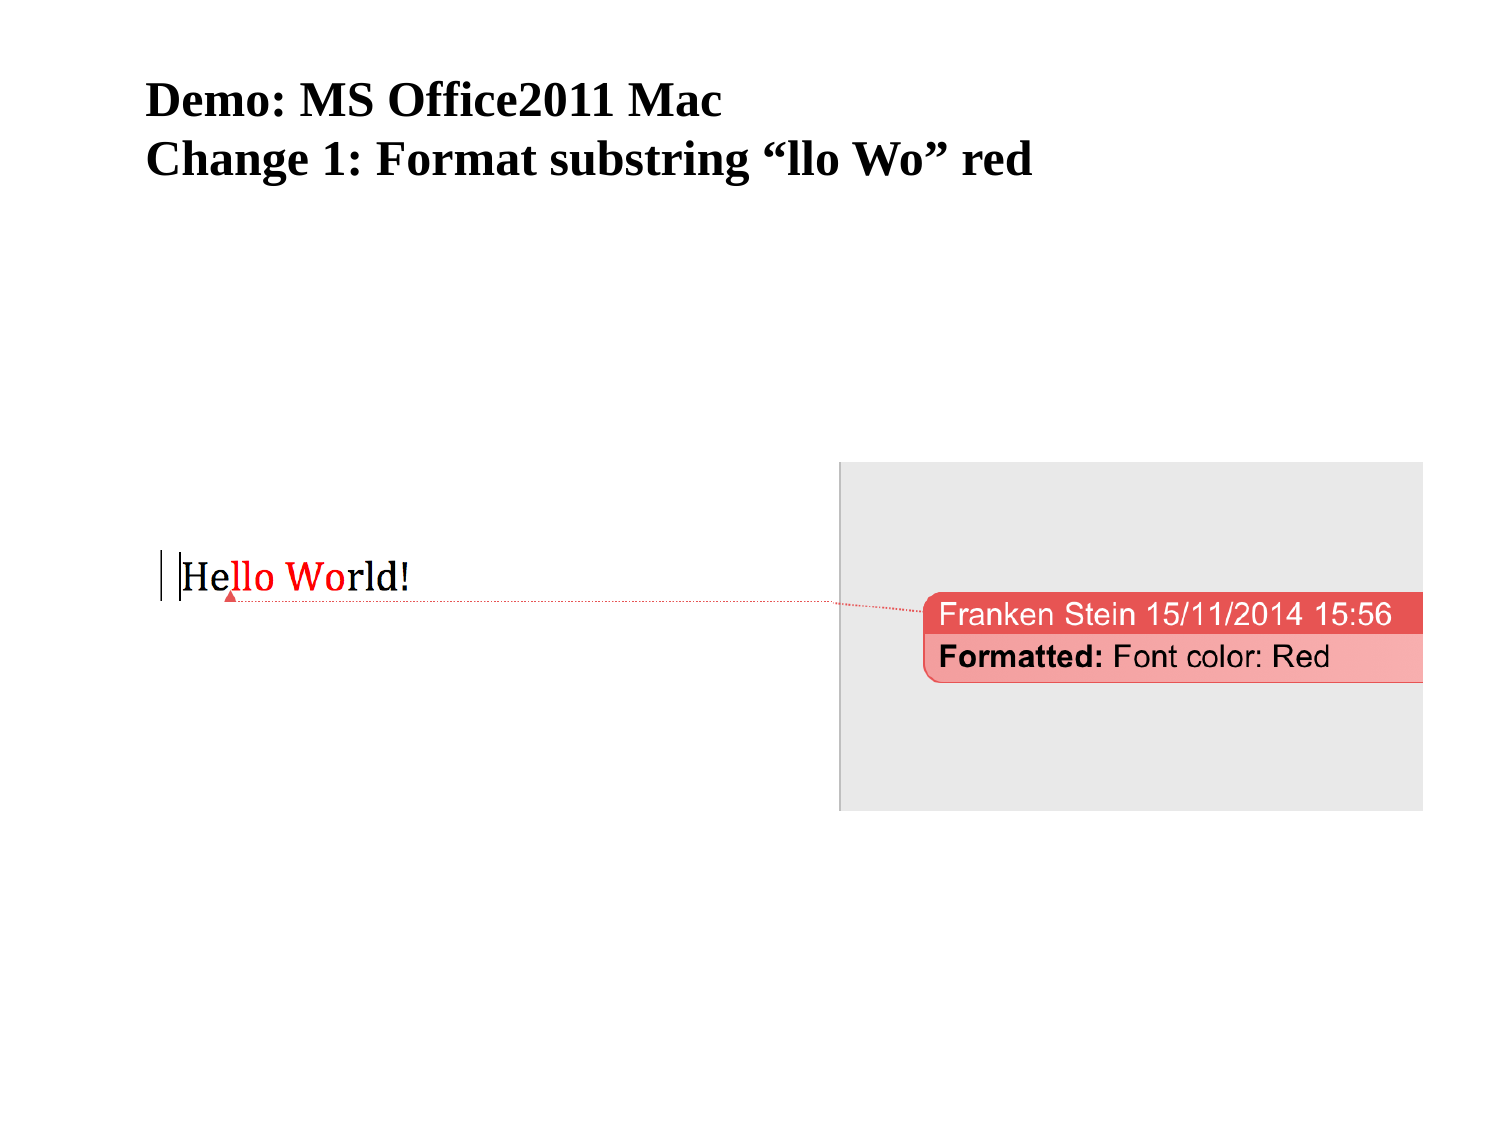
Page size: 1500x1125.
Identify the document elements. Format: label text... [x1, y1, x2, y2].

picture [145, 462, 1423, 812]
title Demo: MS Office2011 Mac Change 1: Format substring “llo Wo” red [145, 67, 1388, 219]
